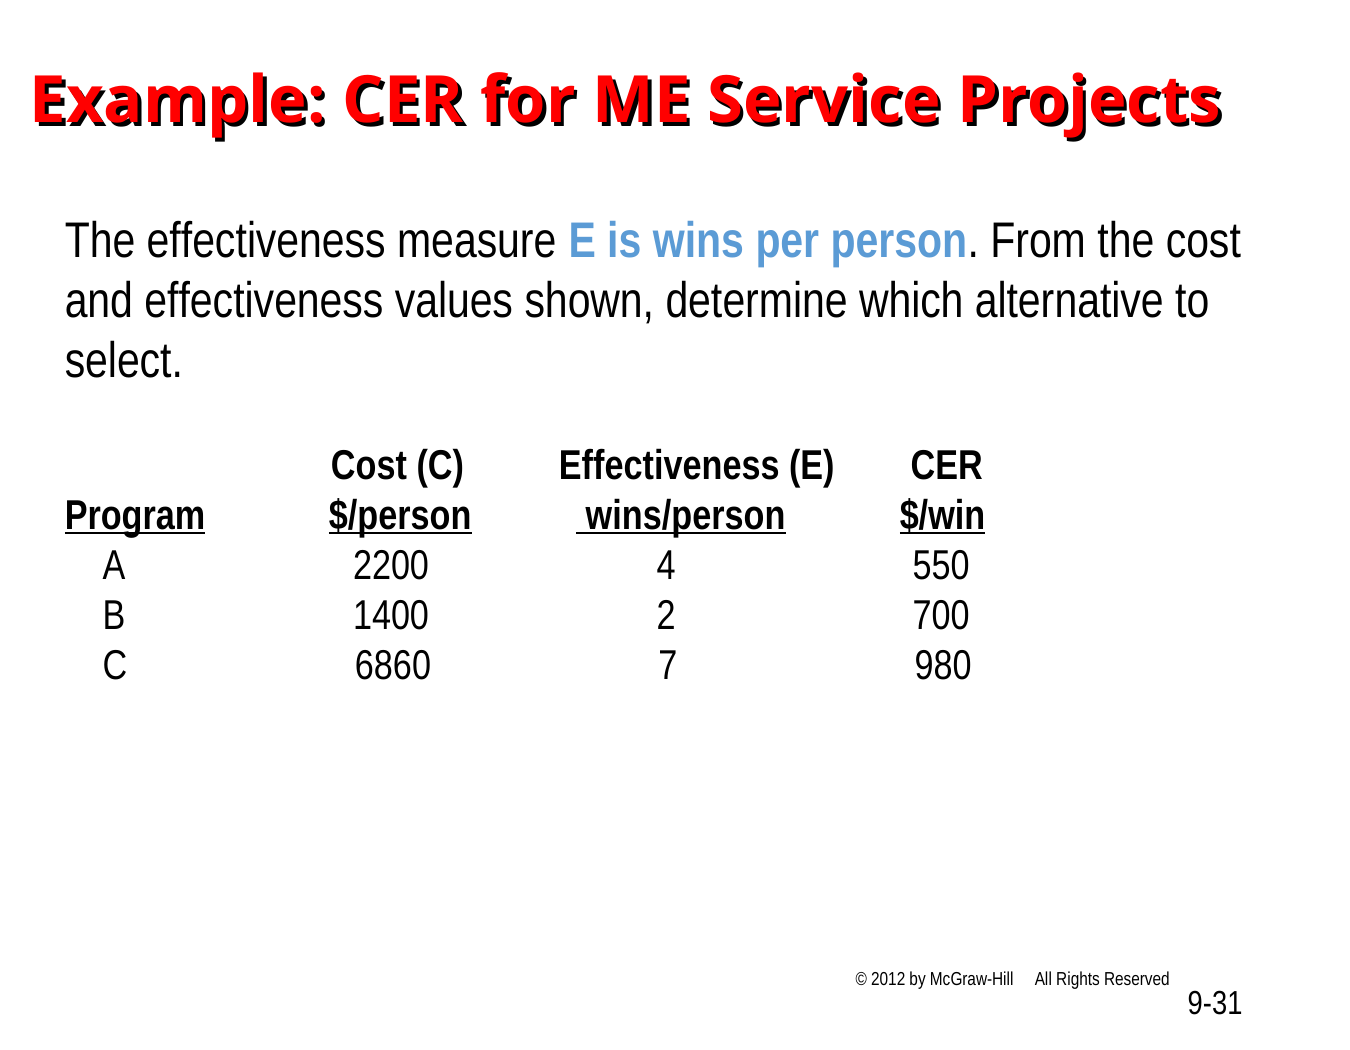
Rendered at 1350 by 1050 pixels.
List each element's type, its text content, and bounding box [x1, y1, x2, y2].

text_box The effectiveness measure E is wins per person. From the cost and effectiveness values shown, determine which alternative to select. Cost (C) Effectiveness (E) CER Program $/person wins/person $/win A 2200 4 550 B 1400 2 700 C 6860 7 980 [50, 199, 1301, 696]
text_box 9-<number> [953, 973, 1258, 1030]
text_box © 2012 by McGraw-Hill All Rights Reserved [837, 955, 1188, 1000]
text_box Example: CER for ME Service Projects [14, 49, 1238, 163]
